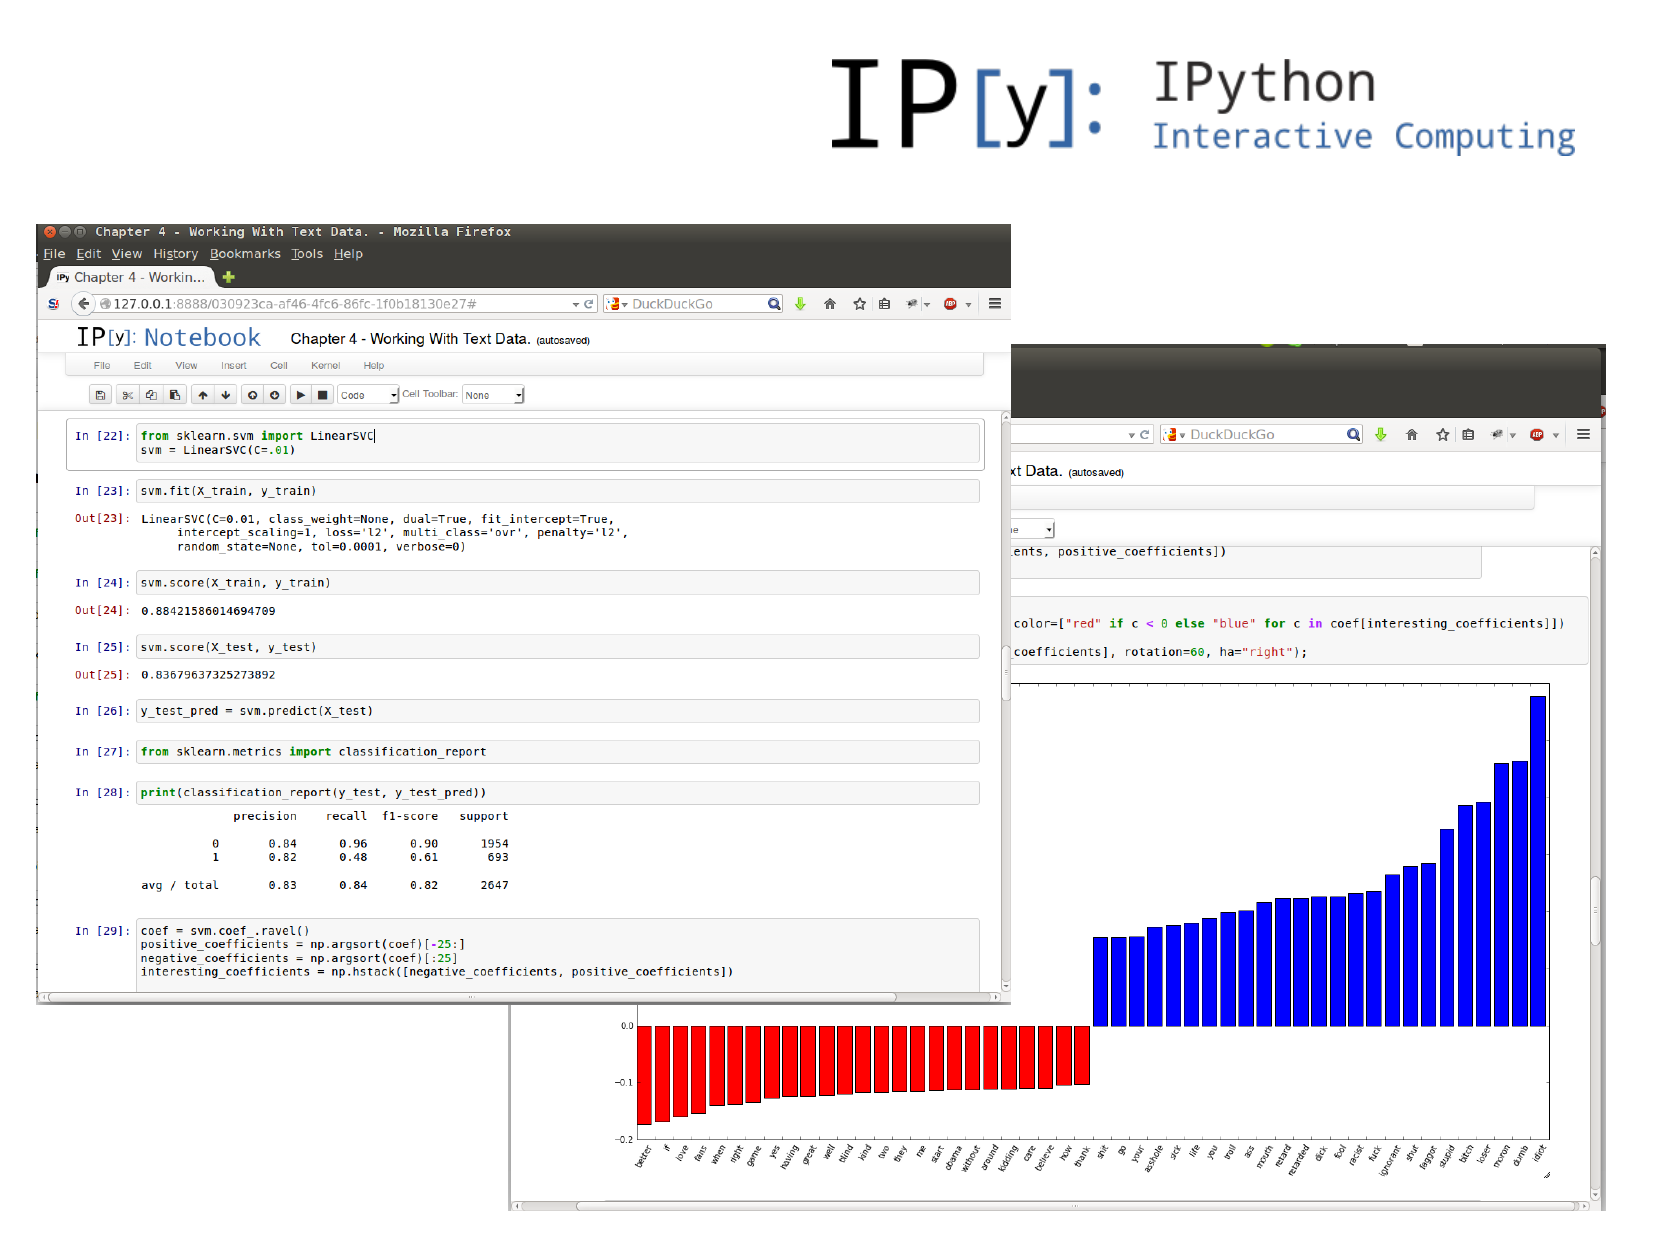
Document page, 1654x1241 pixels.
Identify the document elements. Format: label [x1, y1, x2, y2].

picture [36, 224, 1606, 1211]
picture [832, 59, 1575, 156]
